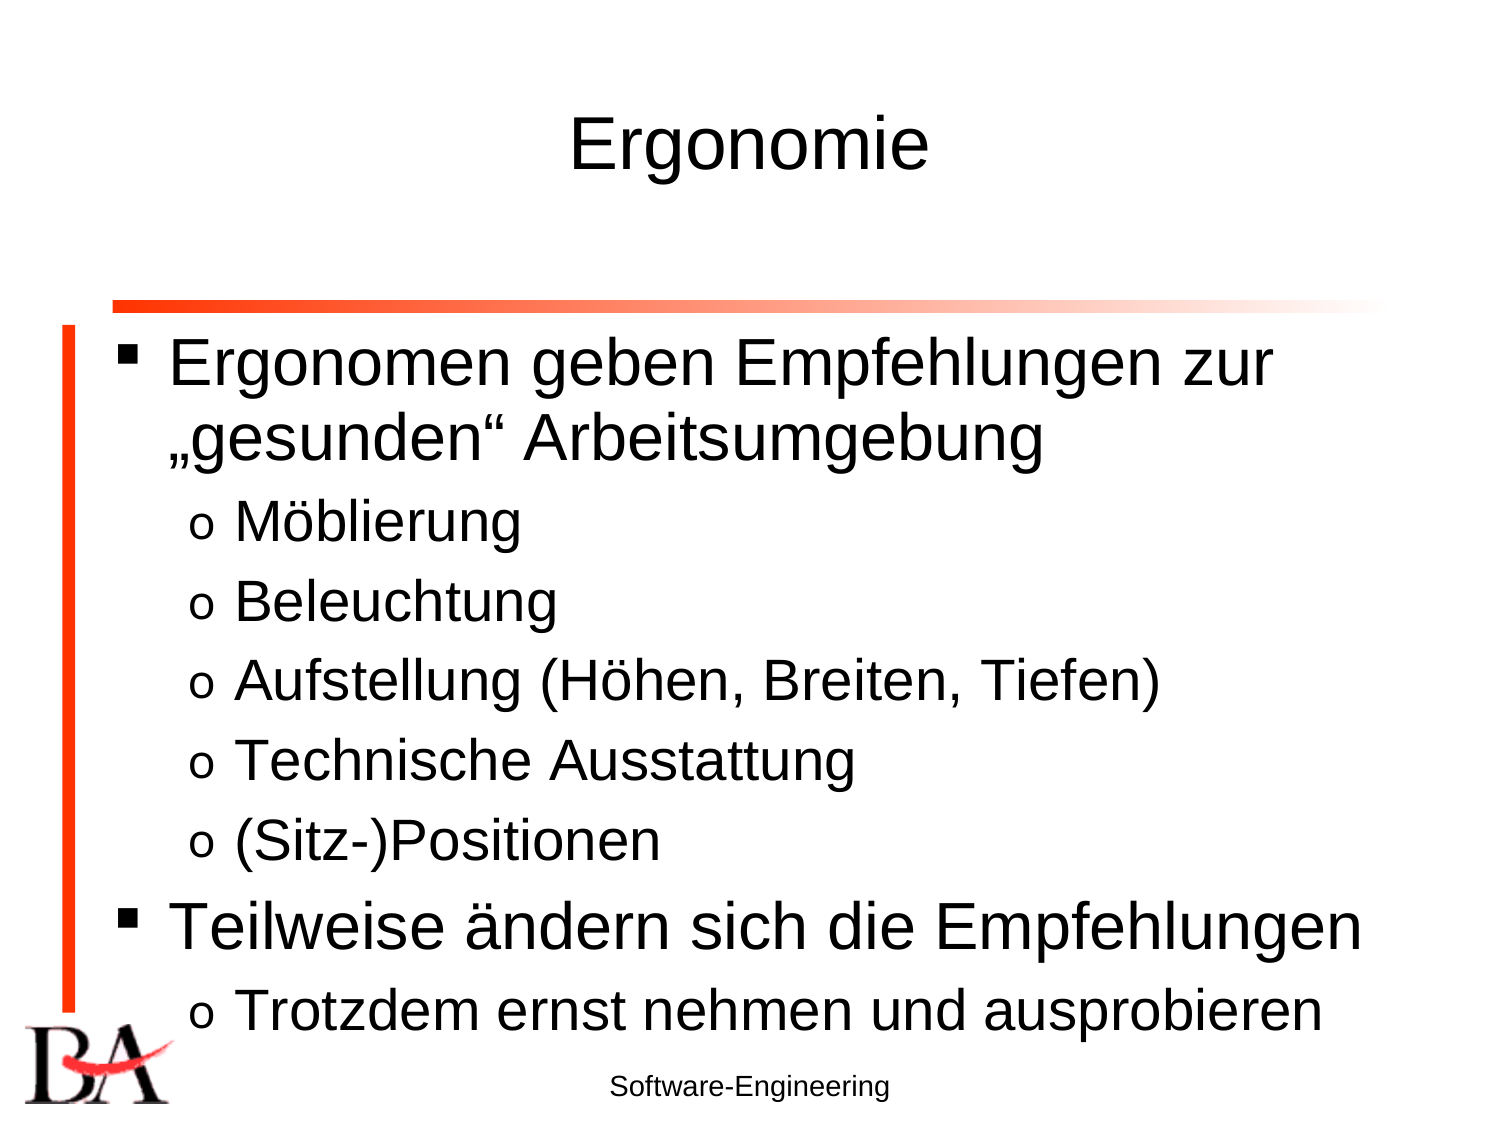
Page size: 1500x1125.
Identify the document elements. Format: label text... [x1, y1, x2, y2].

picture [24, 1024, 175, 1104]
title Ergonomie [112, 28, 1388, 259]
list Ergonomen geben Empfehlungen zur „gesunden“ Arbeitsumgebung Möblierung Beleuchtung Aufstellung (Höhen, Breiten, Tiefen) Technische Ausstattung (Sitz-)Positionen Teilweise ändern sich die Empfehlungen Trotzdem ernst nehmen und ausprobieren [112, 324, 1418, 1042]
